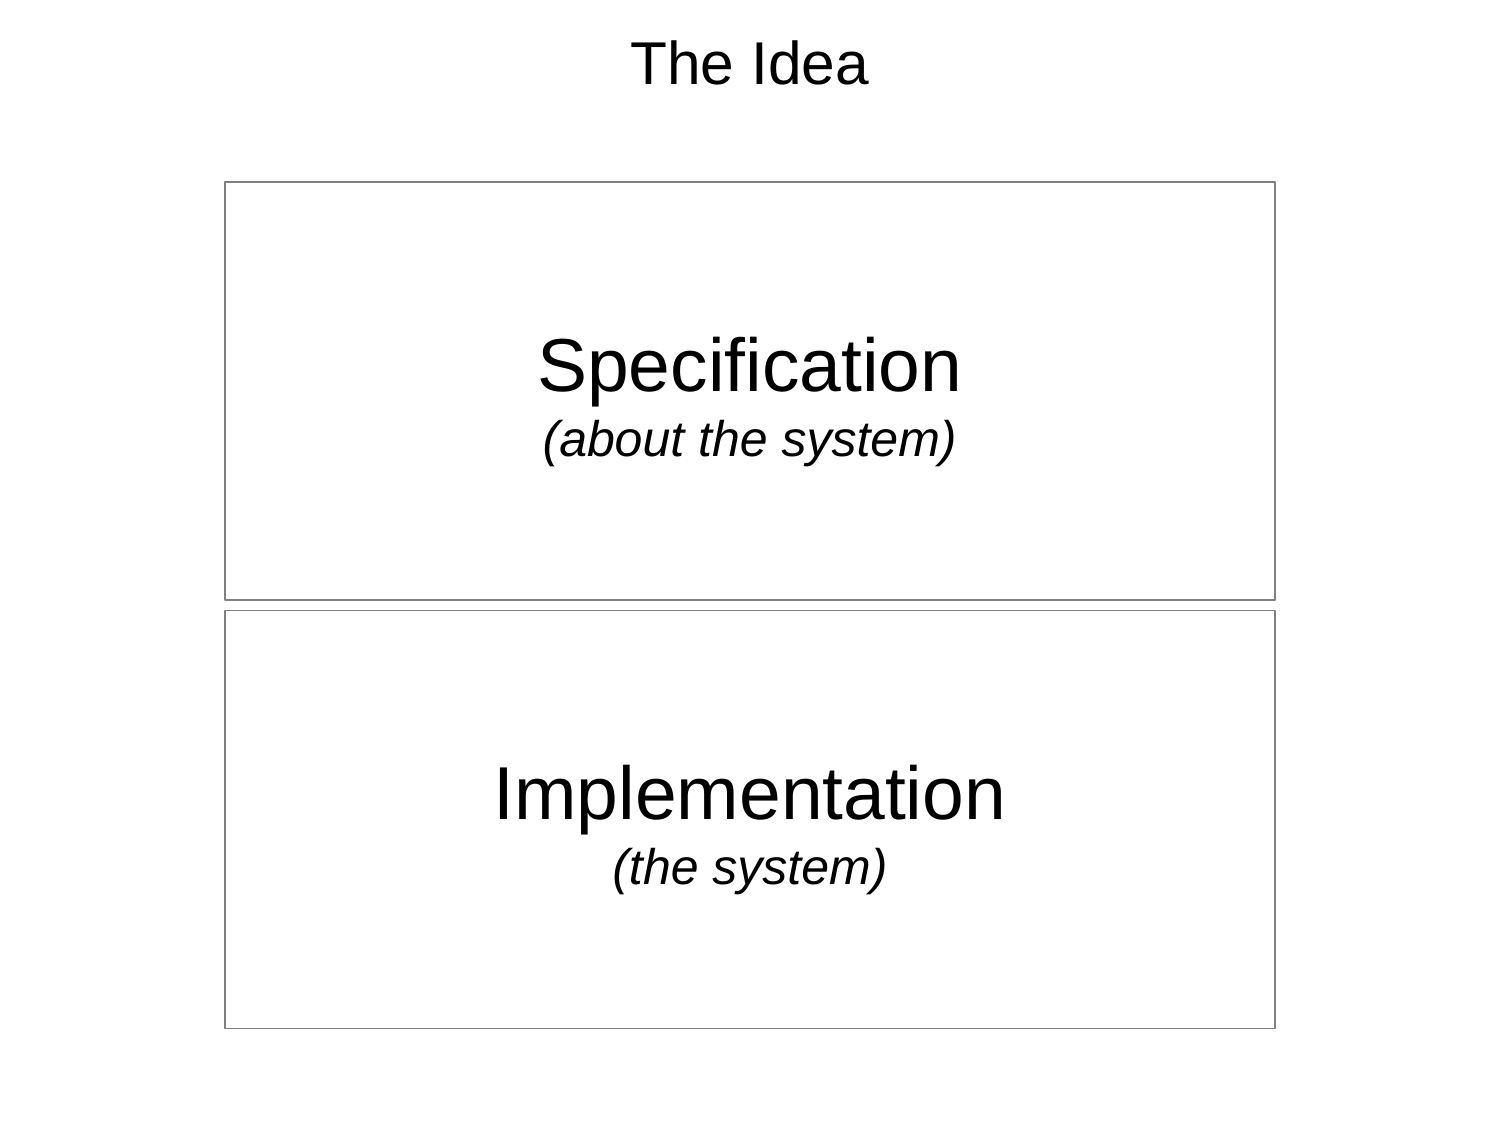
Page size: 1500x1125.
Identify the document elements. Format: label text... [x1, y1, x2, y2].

text_box Implementation (the system) [225, 610, 1275, 1029]
text_box The Idea [630, 7, 870, 113]
text_box Specification (about the system) [225, 182, 1275, 600]
